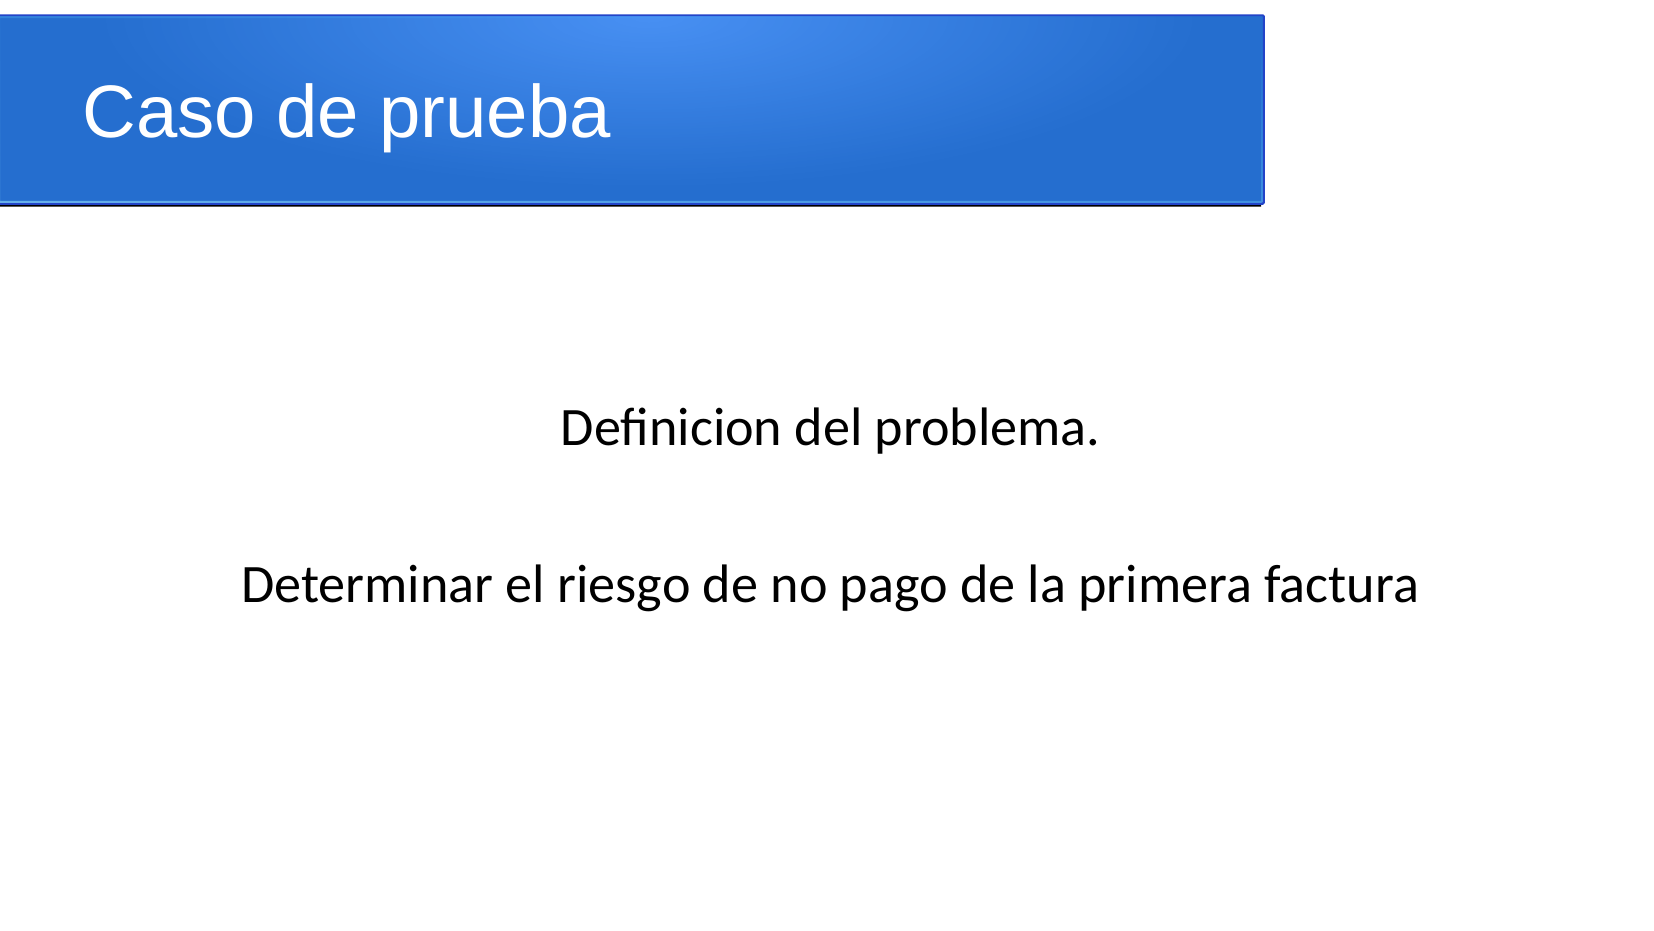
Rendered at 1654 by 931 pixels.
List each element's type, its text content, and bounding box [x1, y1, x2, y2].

title Caso de prueba [82, 35, 1235, 189]
list Definicion del problema. Determinar el riesgo de no pago de la primera factura [86, 405, 1576, 659]
